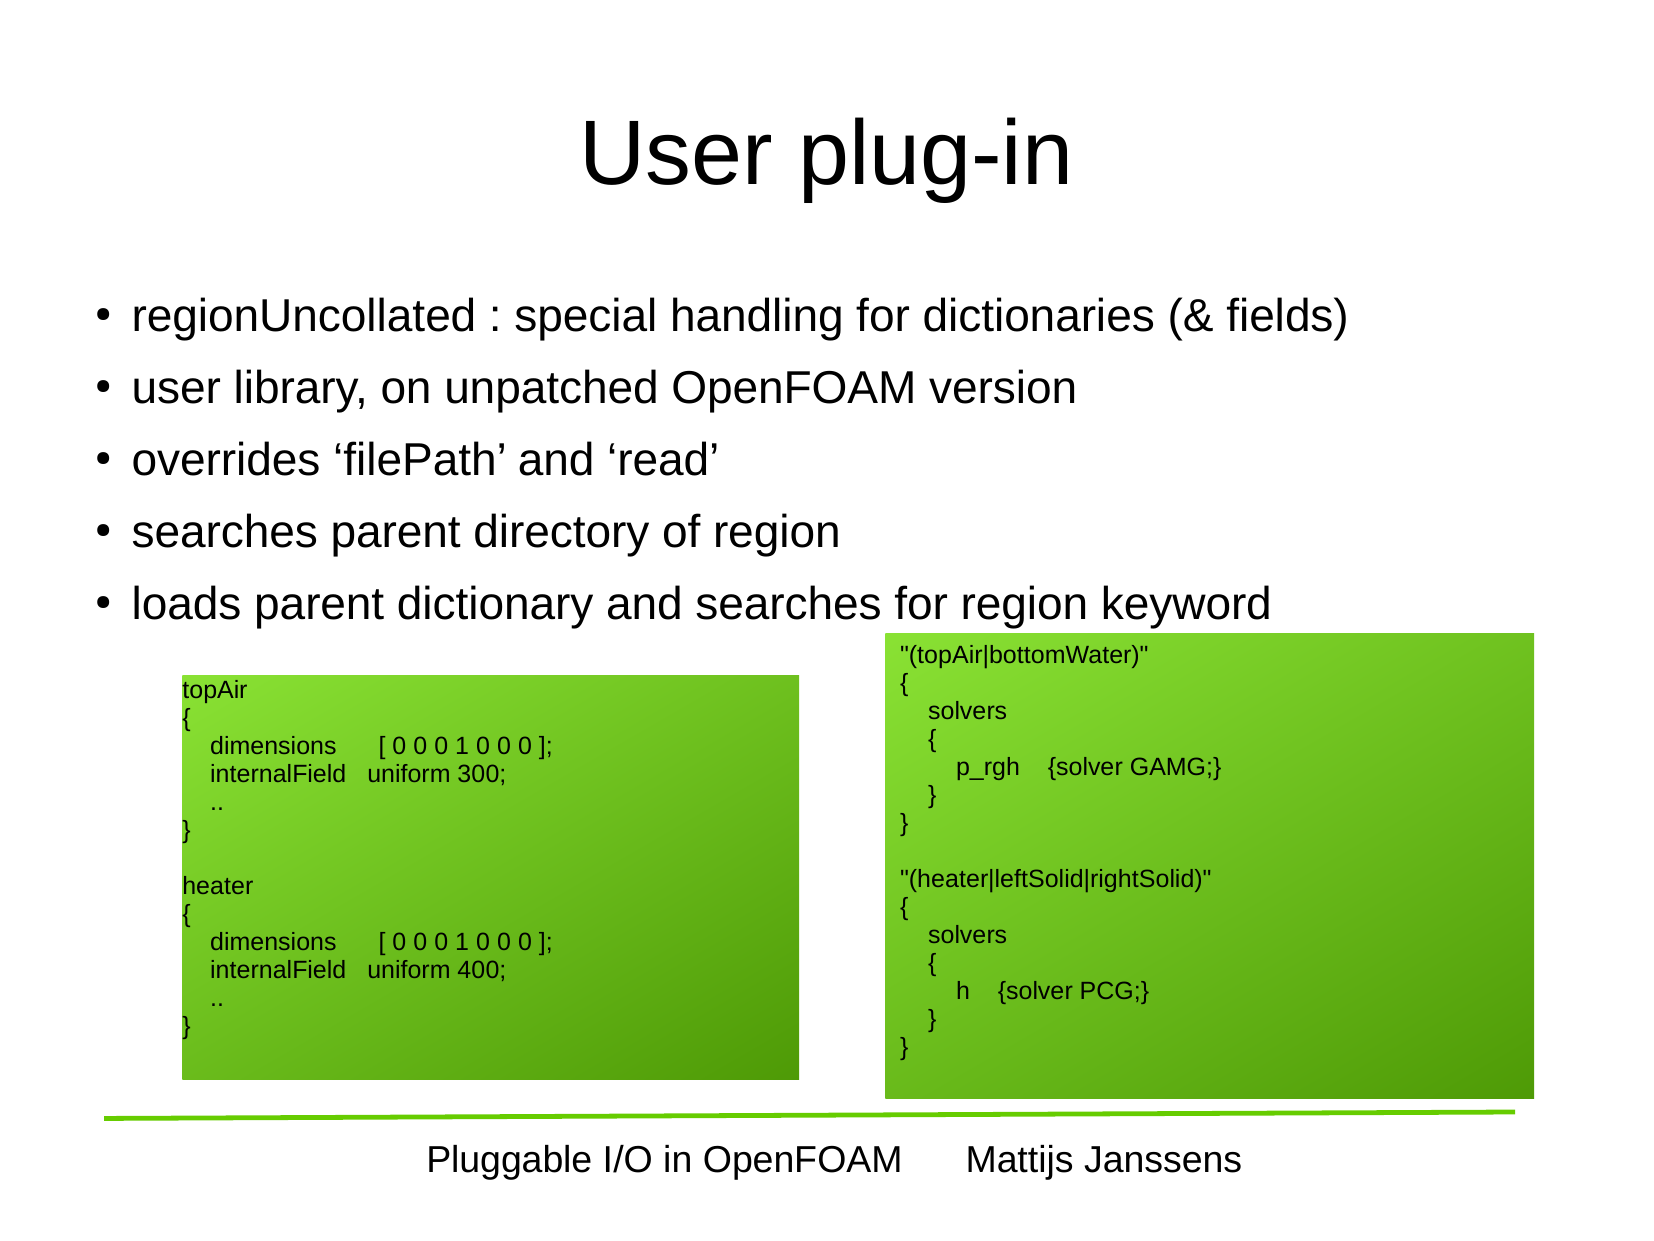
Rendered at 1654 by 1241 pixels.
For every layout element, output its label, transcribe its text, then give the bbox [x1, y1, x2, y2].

list regionUncollated : special handling for dictionaries (& fields) user library, on unpatched OpenFOAM version overrides ‘filePath’ and ‘read’ searches parent directory of region loads parent dictionary and searches for region keyword [82, 290, 1571, 634]
title User plug-in [82, 49, 1571, 257]
text_box "(topAir|bottomWater)" { solvers { p_rgh {solver GAMG;} } } "(heater|leftSolid|rightSolid)" { solvers { h {solver PCG;} } } [885, 633, 1535, 1099]
list topAir { dimensions [ 0 0 0 1 0 0 0 ]; internalField uniform 300; .. } heater { dimensions [ 0 0 0 1 0 0 0 ]; internalField uniform 400; .. } [182, 675, 800, 1080]
